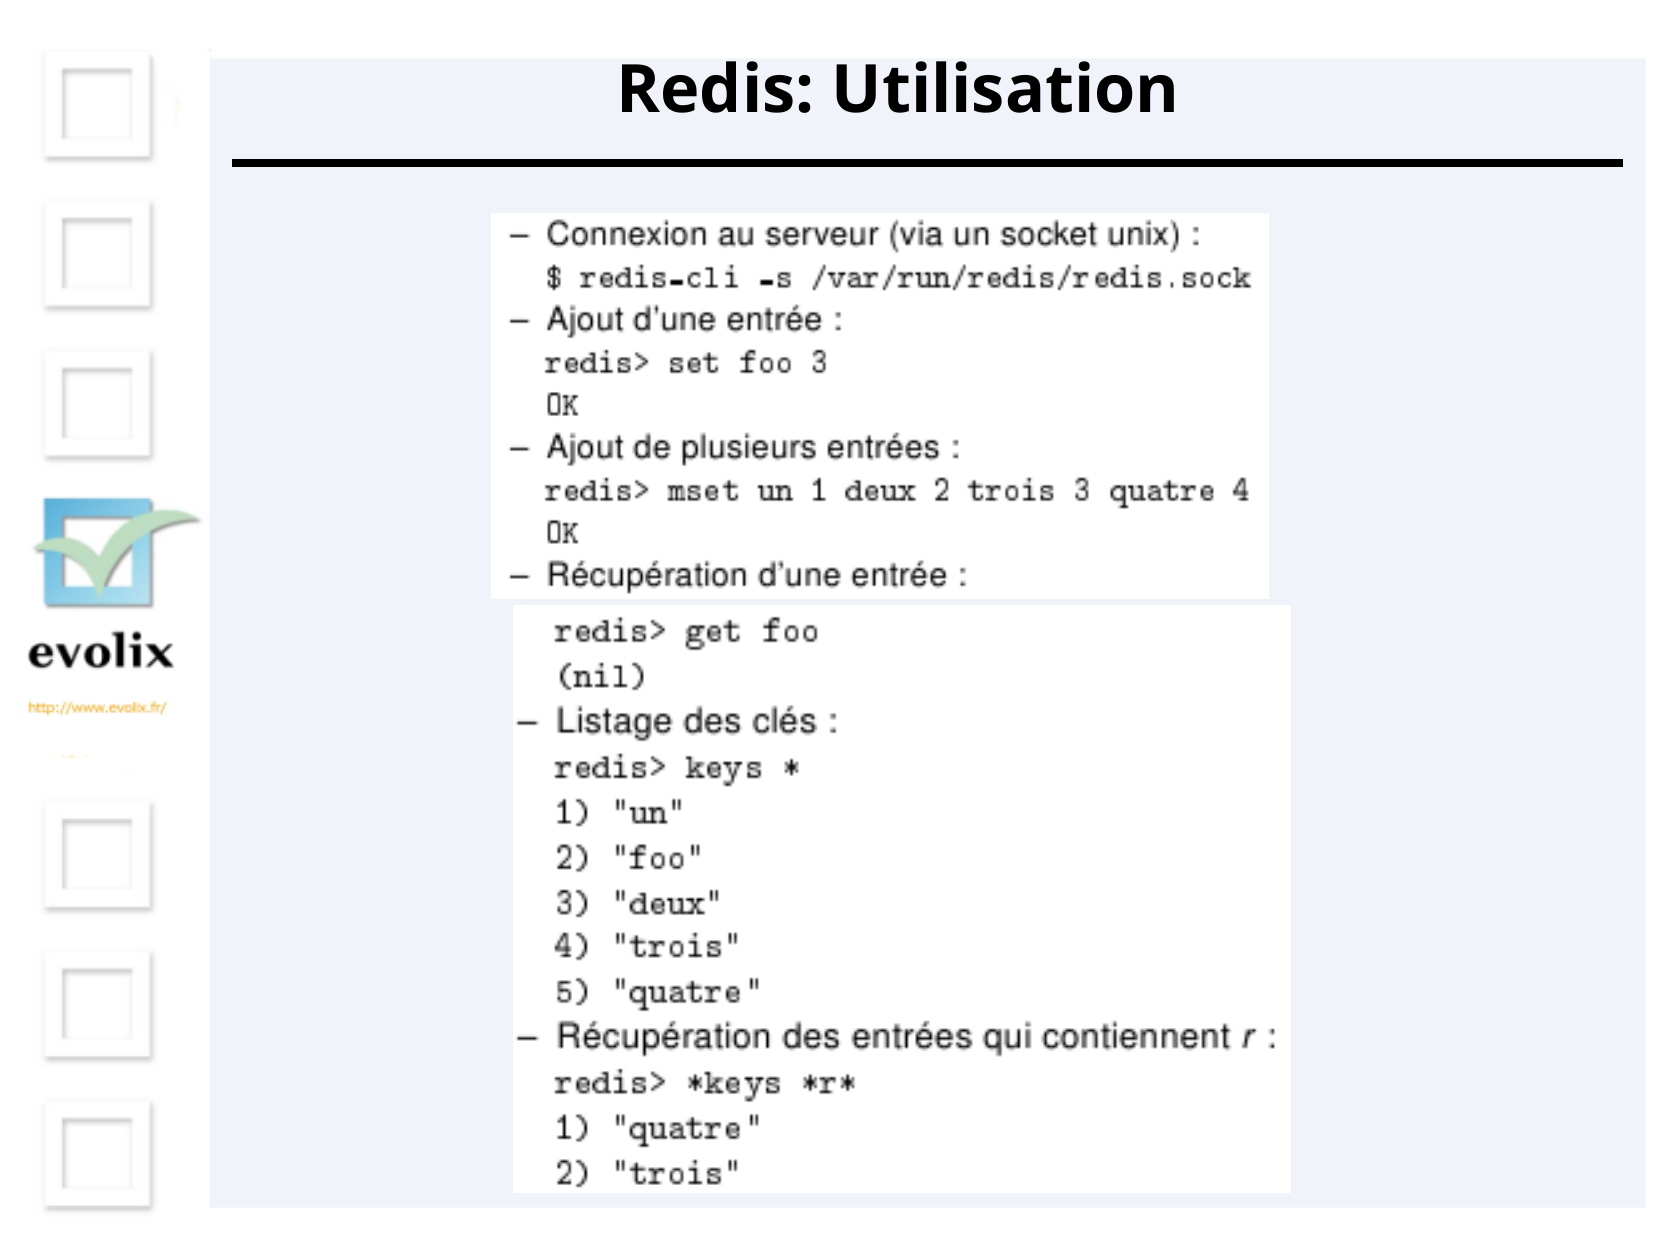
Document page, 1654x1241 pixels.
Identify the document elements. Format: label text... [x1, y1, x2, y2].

title Redis: Utilisation [411, 25, 1386, 149]
picture [0, 49, 1654, 1218]
